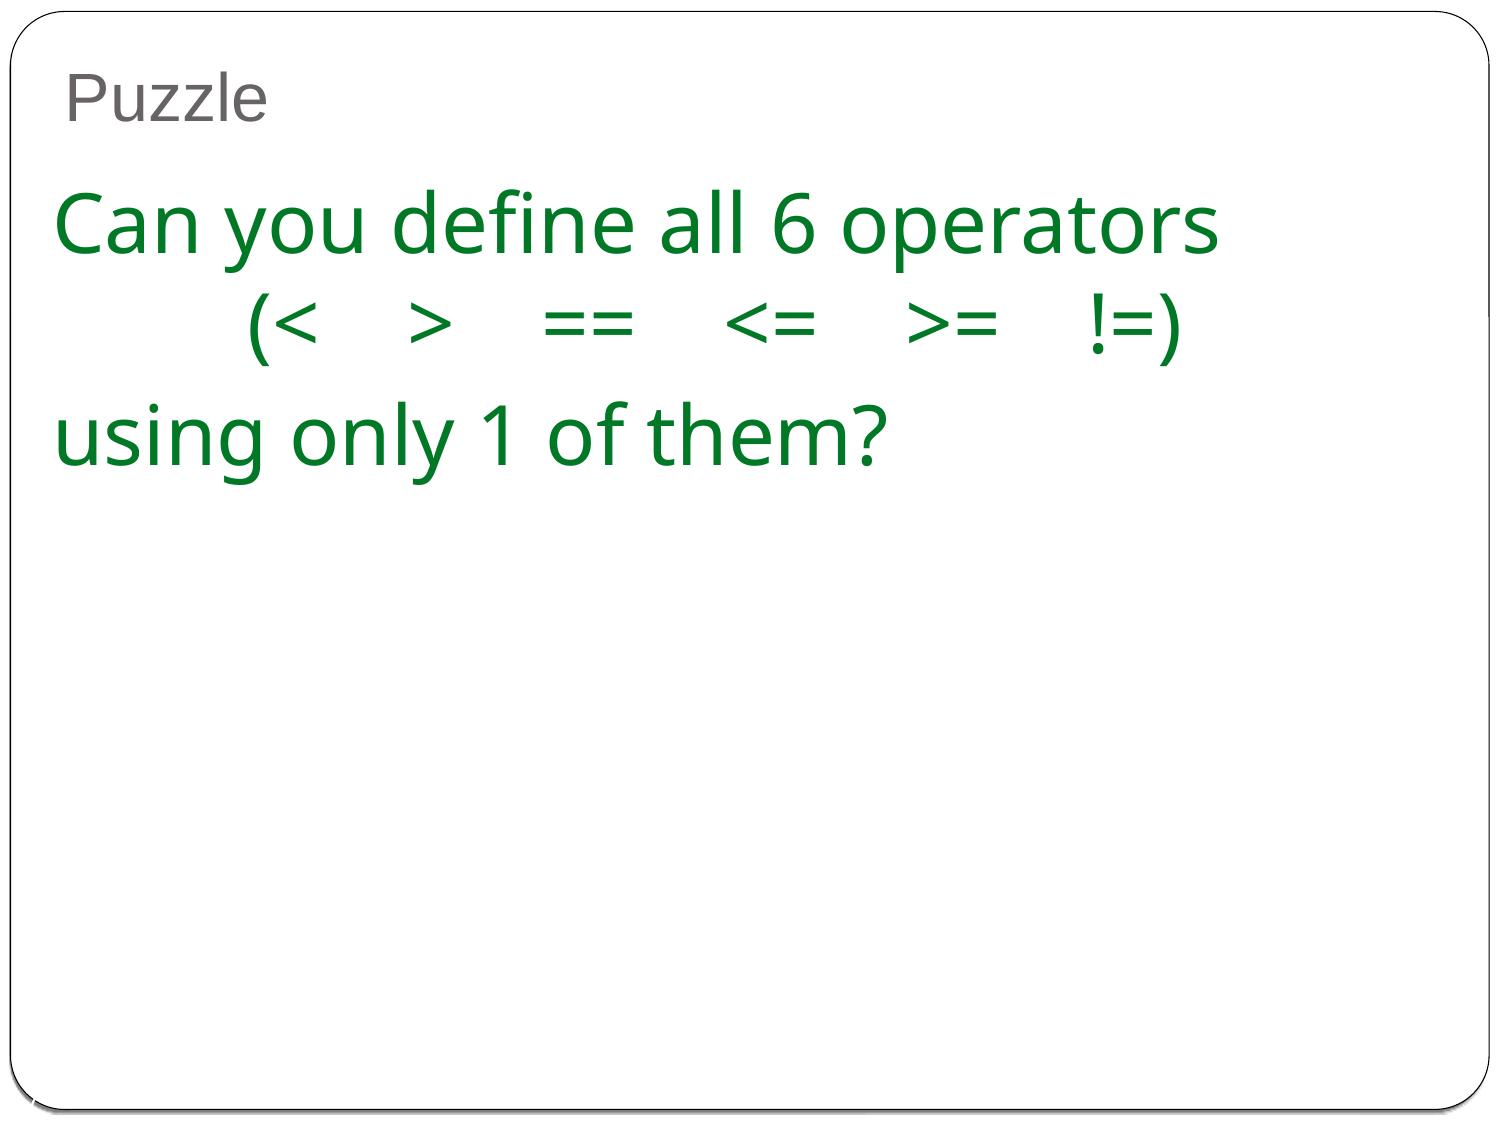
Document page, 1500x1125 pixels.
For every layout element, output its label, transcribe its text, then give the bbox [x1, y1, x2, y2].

list Can you define all 6 operators (< > == <= >= !=) using only 1 of them? [37, 162, 1463, 1088]
title Puzzle [50, 45, 1450, 150]
slide_number <number> [0, 1074, 50, 1125]
